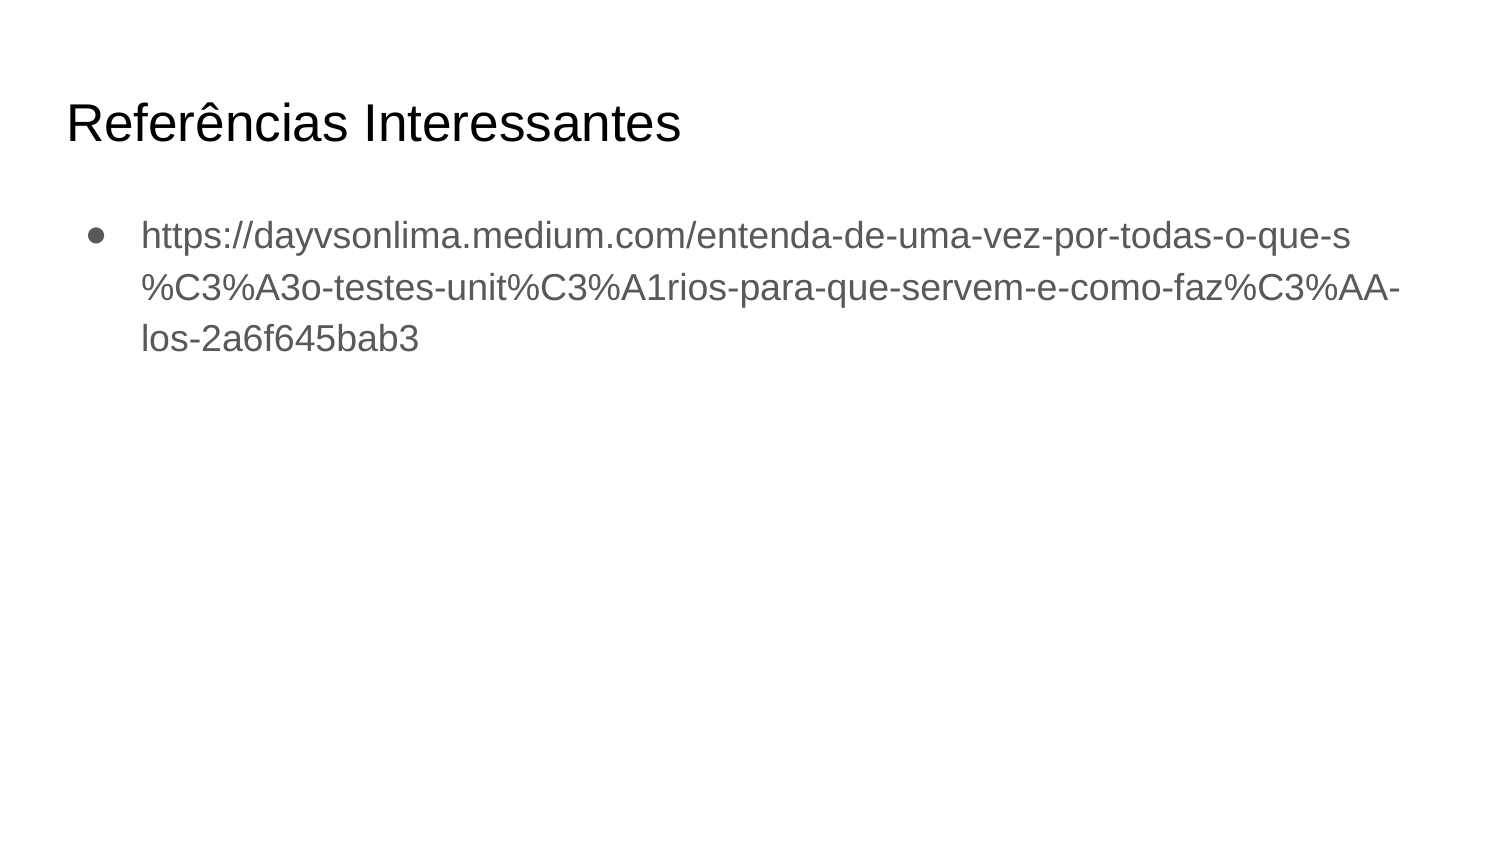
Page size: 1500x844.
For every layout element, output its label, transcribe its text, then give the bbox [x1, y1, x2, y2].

list https://dayvsonlima.medium.com/entenda-de-uma-vez-por-todas-o-que-s%C3%A3o-testes-unit%C3%A1rios-para-que-servem-e-como-faz%C3%AA-los-2a6f645bab3 [51, 189, 1449, 750]
title Referências Interessantes [51, 72, 1449, 167]
